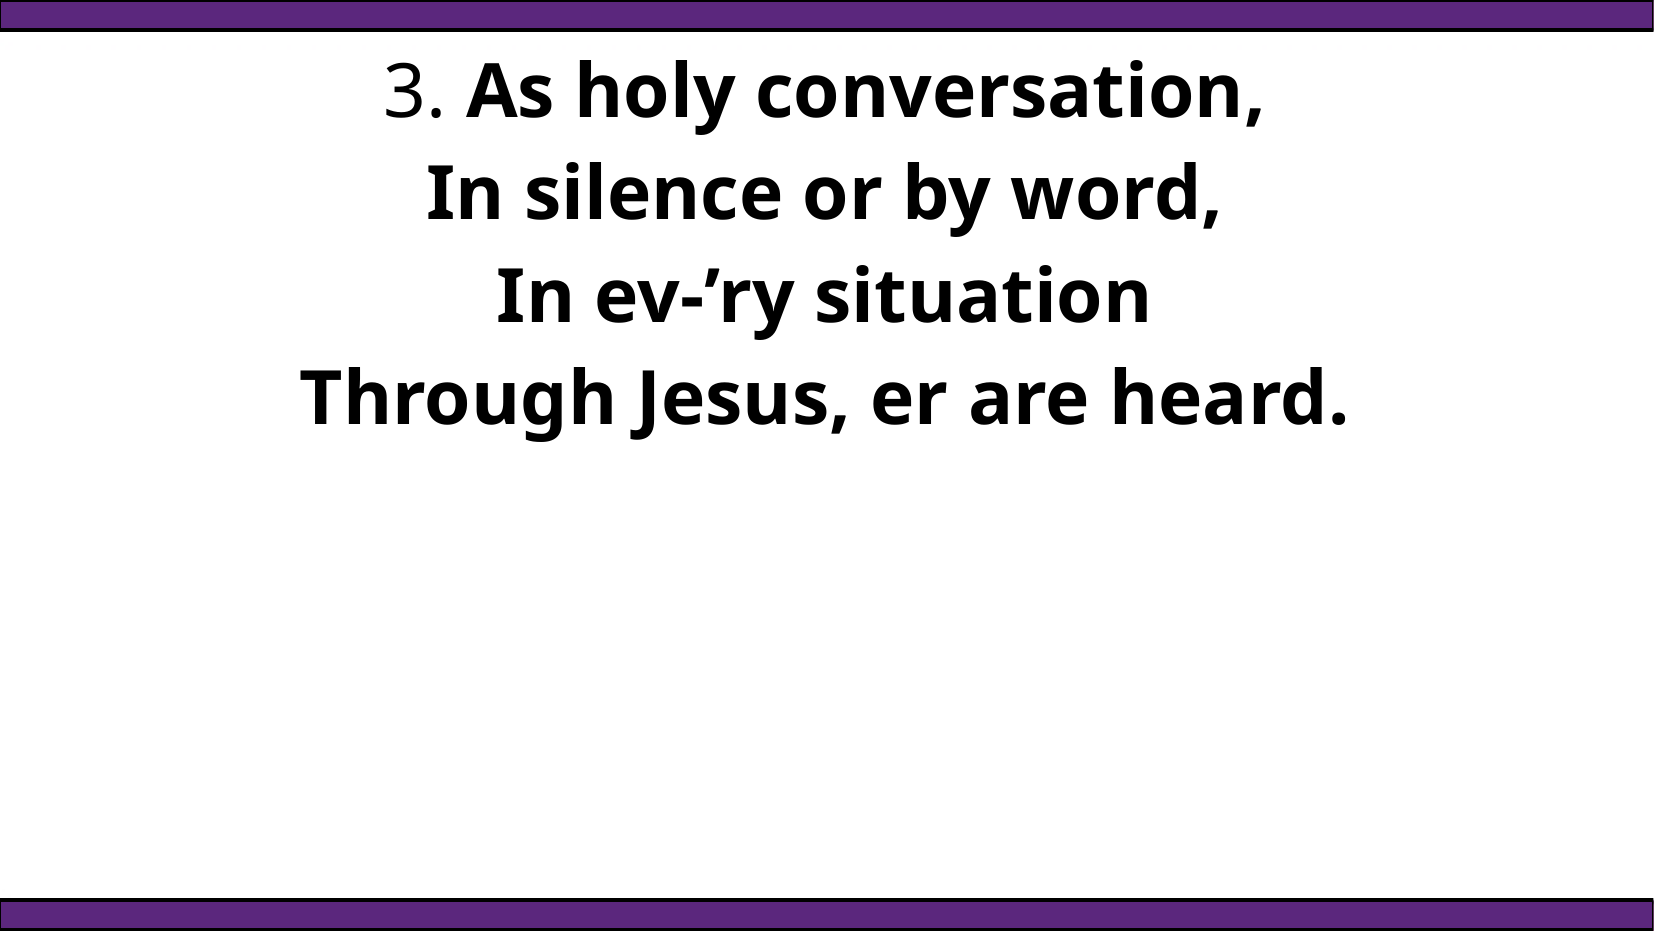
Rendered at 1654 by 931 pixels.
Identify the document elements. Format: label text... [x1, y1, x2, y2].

picture [0, 31, 1654, 900]
text_box 3. As holy conversation, In silence or by word, In ev-’ry situation Through Jesus, er are heard. [120, 30, 1531, 445]
text_box [0, 900, 1654, 931]
text_box [0, 0, 1654, 31]
